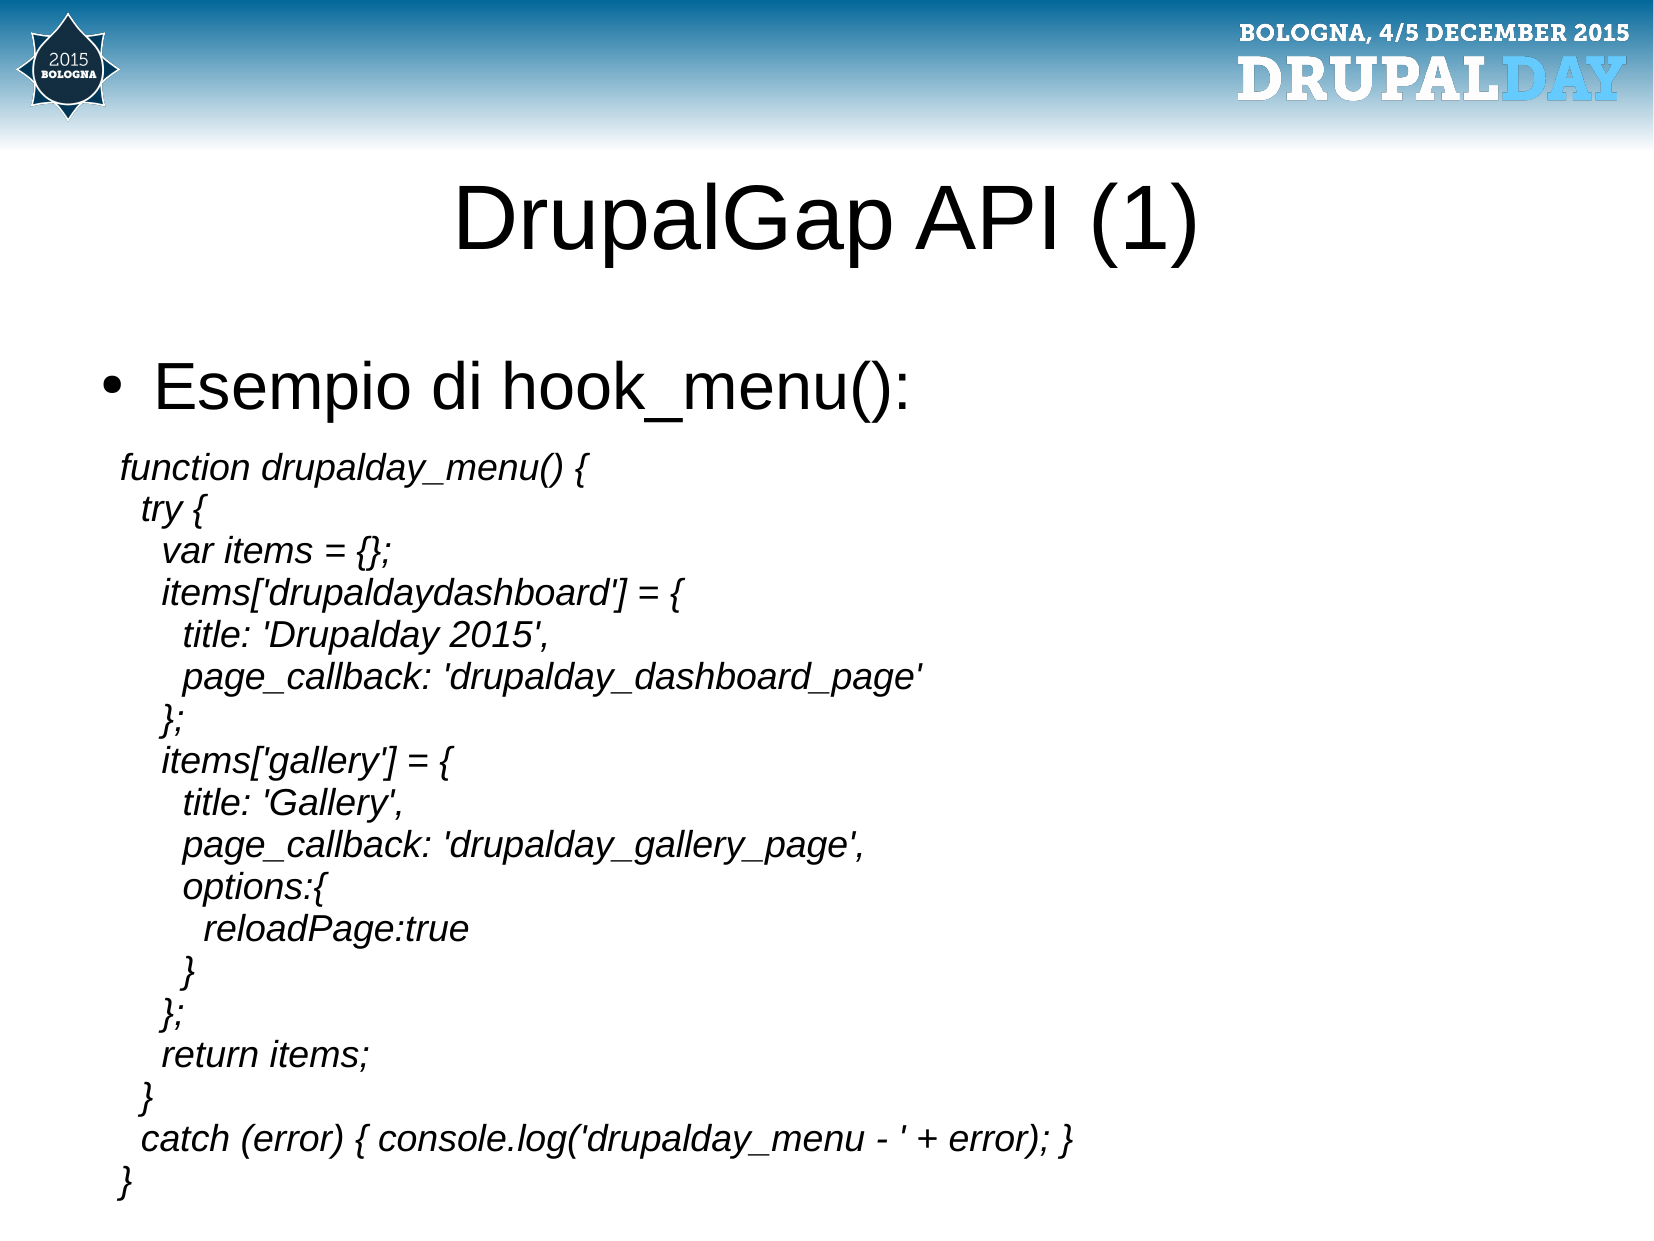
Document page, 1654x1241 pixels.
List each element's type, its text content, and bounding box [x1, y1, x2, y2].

picture [15, 12, 121, 122]
list Esempio di hook_menu(): [82, 349, 1571, 1153]
picture [1238, 23, 1629, 101]
text_box function drupalday_menu() { try { var items = {}; items['drupaldaydashboard'] = { title: 'Drupalday 2015', page_callback: 'drupalday_dashboard_page' }; items['gallery'] = { title: 'Gallery', page_callback: 'drupalday_gallery_page', options:{ reloadPage:true } }; return items; } catch (error) { console.log('drupalday_menu - ' + error); } } [105, 387, 1441, 1210]
title DrupalGap API (1) [82, 114, 1571, 322]
